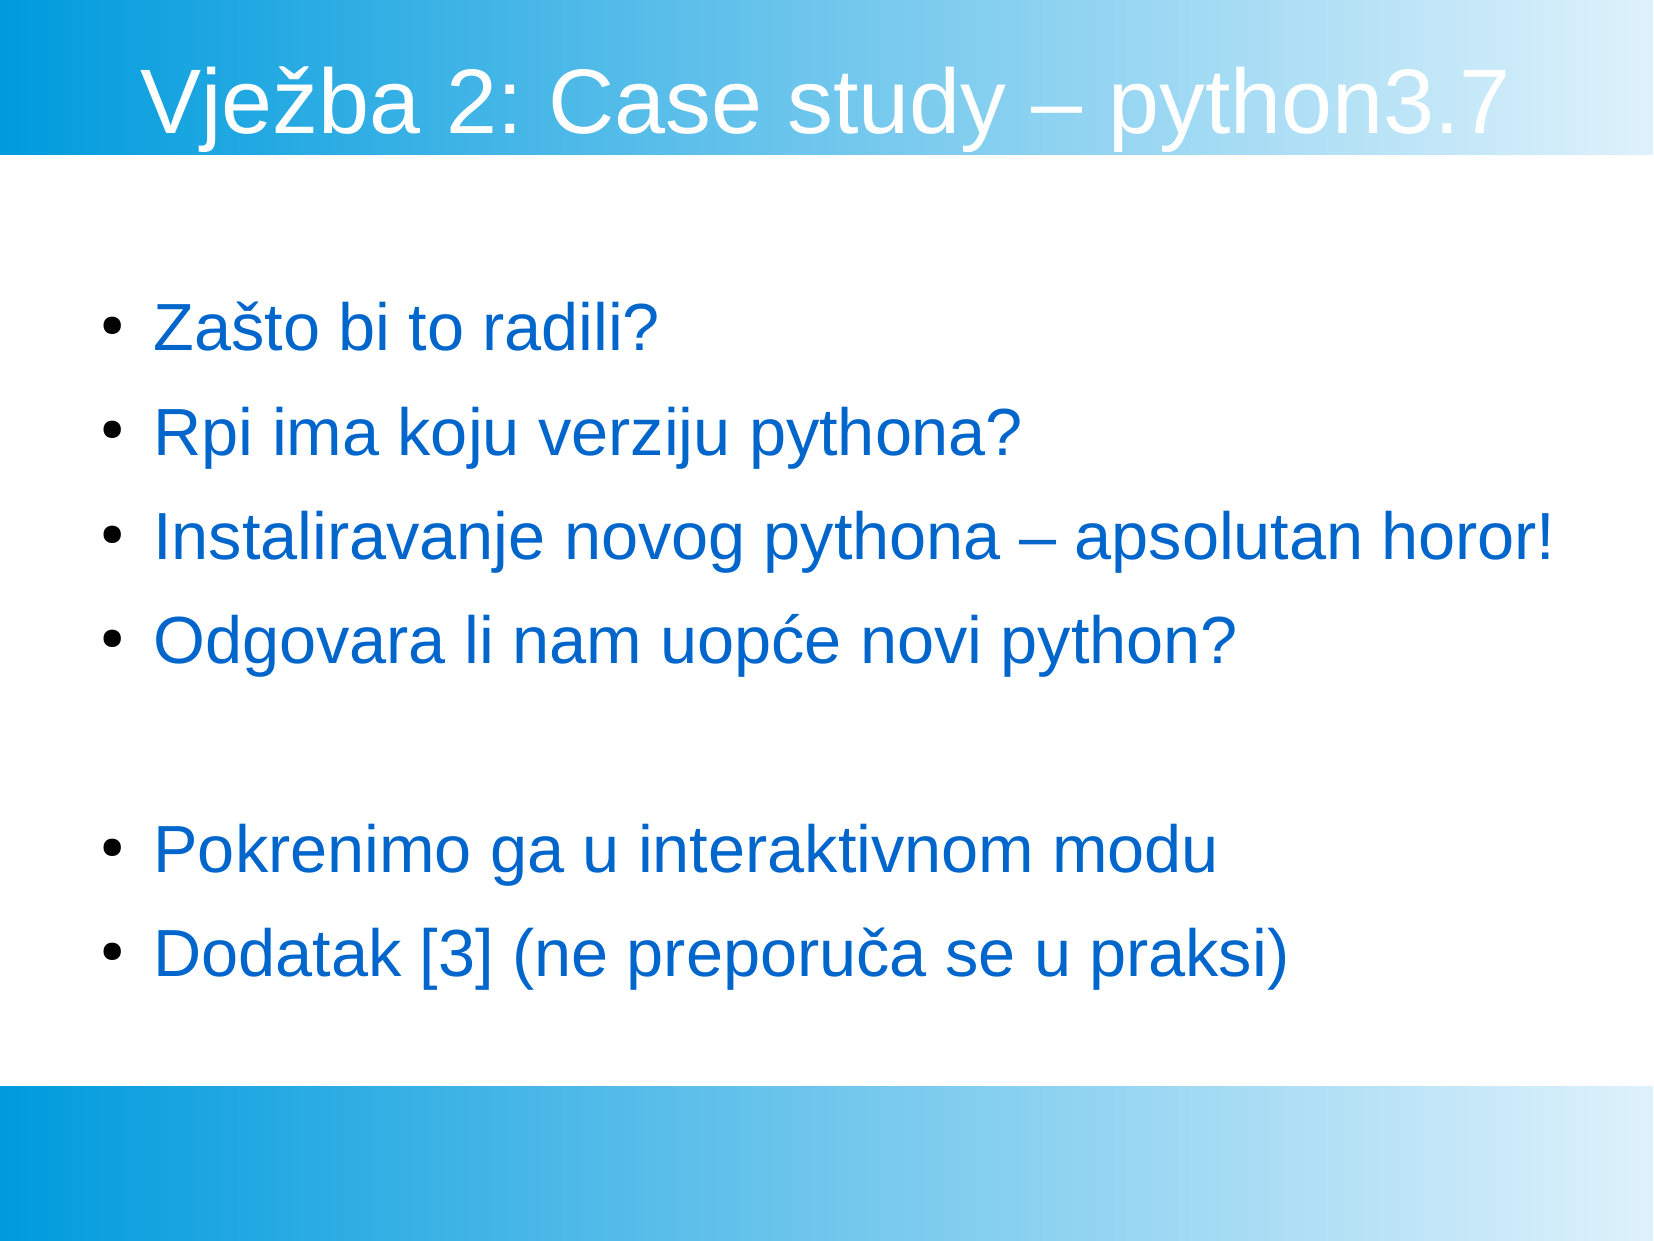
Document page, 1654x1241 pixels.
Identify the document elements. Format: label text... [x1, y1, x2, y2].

list Zašto bi to radili? Rpi ima koju verziju pythona? Instaliravanje novog pythona – apsolutan horor! Odgovara li nam uopće novi python? Pokrenimo ga u interaktivnom modu Dodatak [3] (ne preporuča se u praksi) [82, 290, 1571, 1010]
title Vježba 2: Case study – python3.7 [82, 49, 1571, 155]
